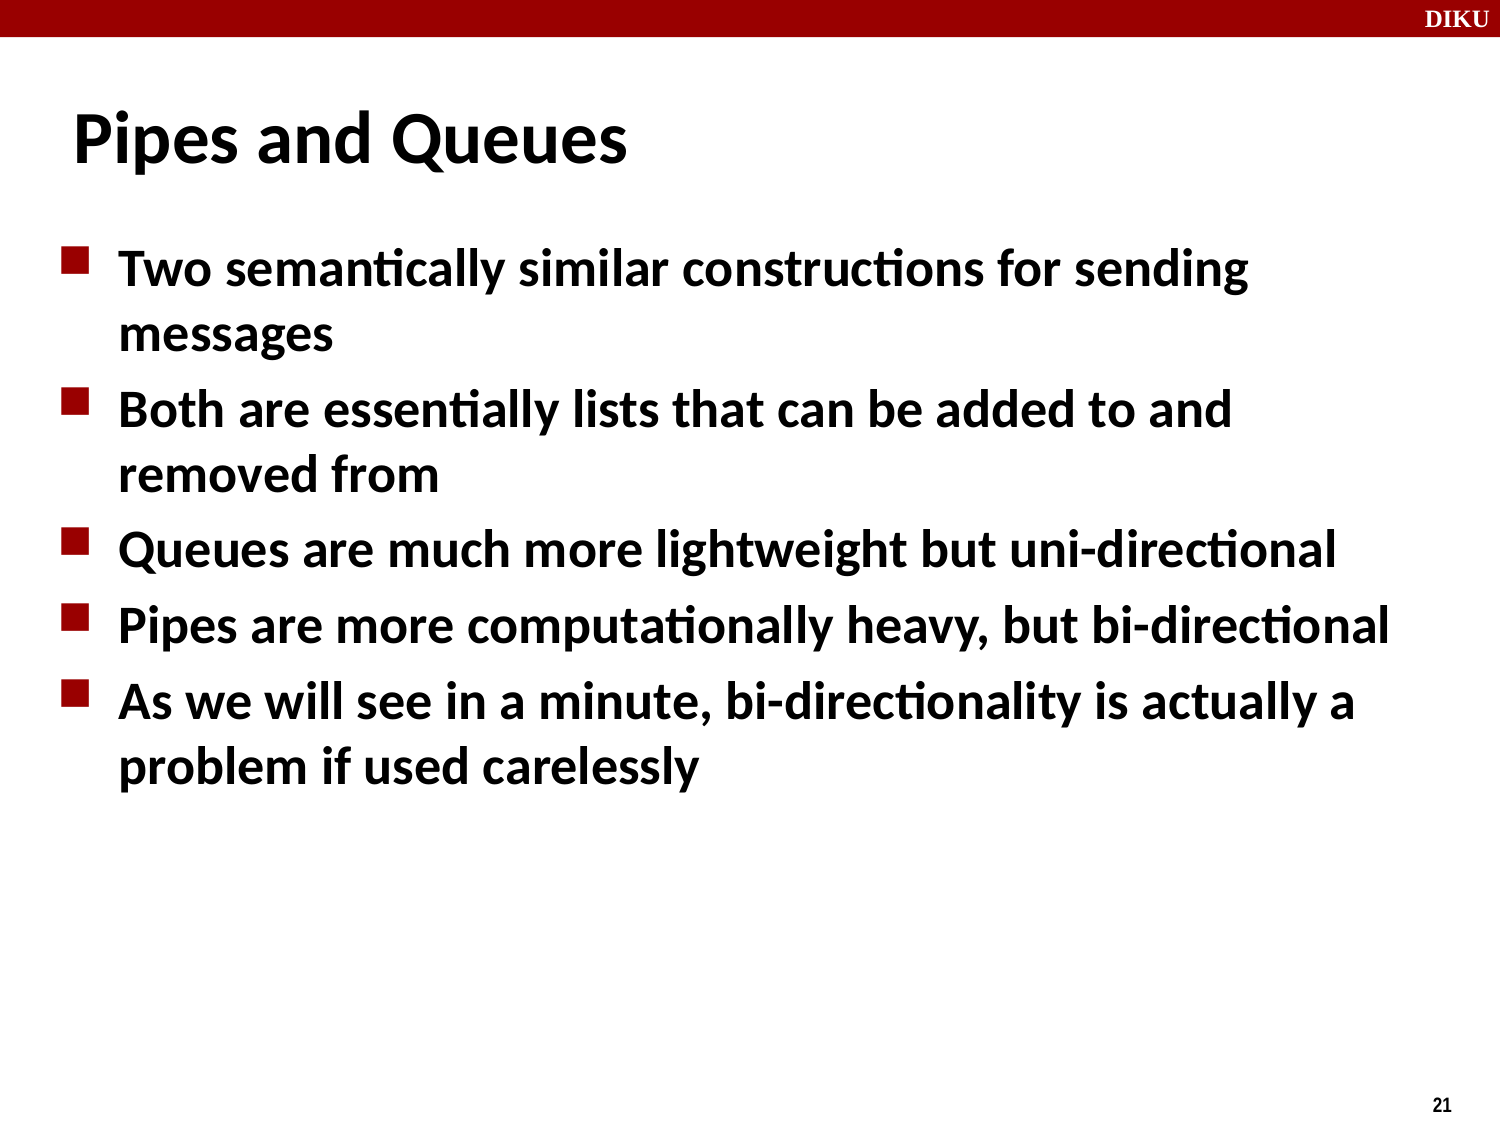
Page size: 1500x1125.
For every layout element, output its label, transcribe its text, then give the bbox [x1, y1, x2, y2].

text_box Pipes and Queues [58, 71, 1350, 197]
text_box Two semantically similar constructions for sending messages Both are essentially lists that can be added to and removed from Queues are much more lightweight but uni-directional Pipes are more computationally heavy, but bi-directional As we will see in a minute, bi-directionality is actually a problem if used carelessly [47, 224, 1411, 1082]
